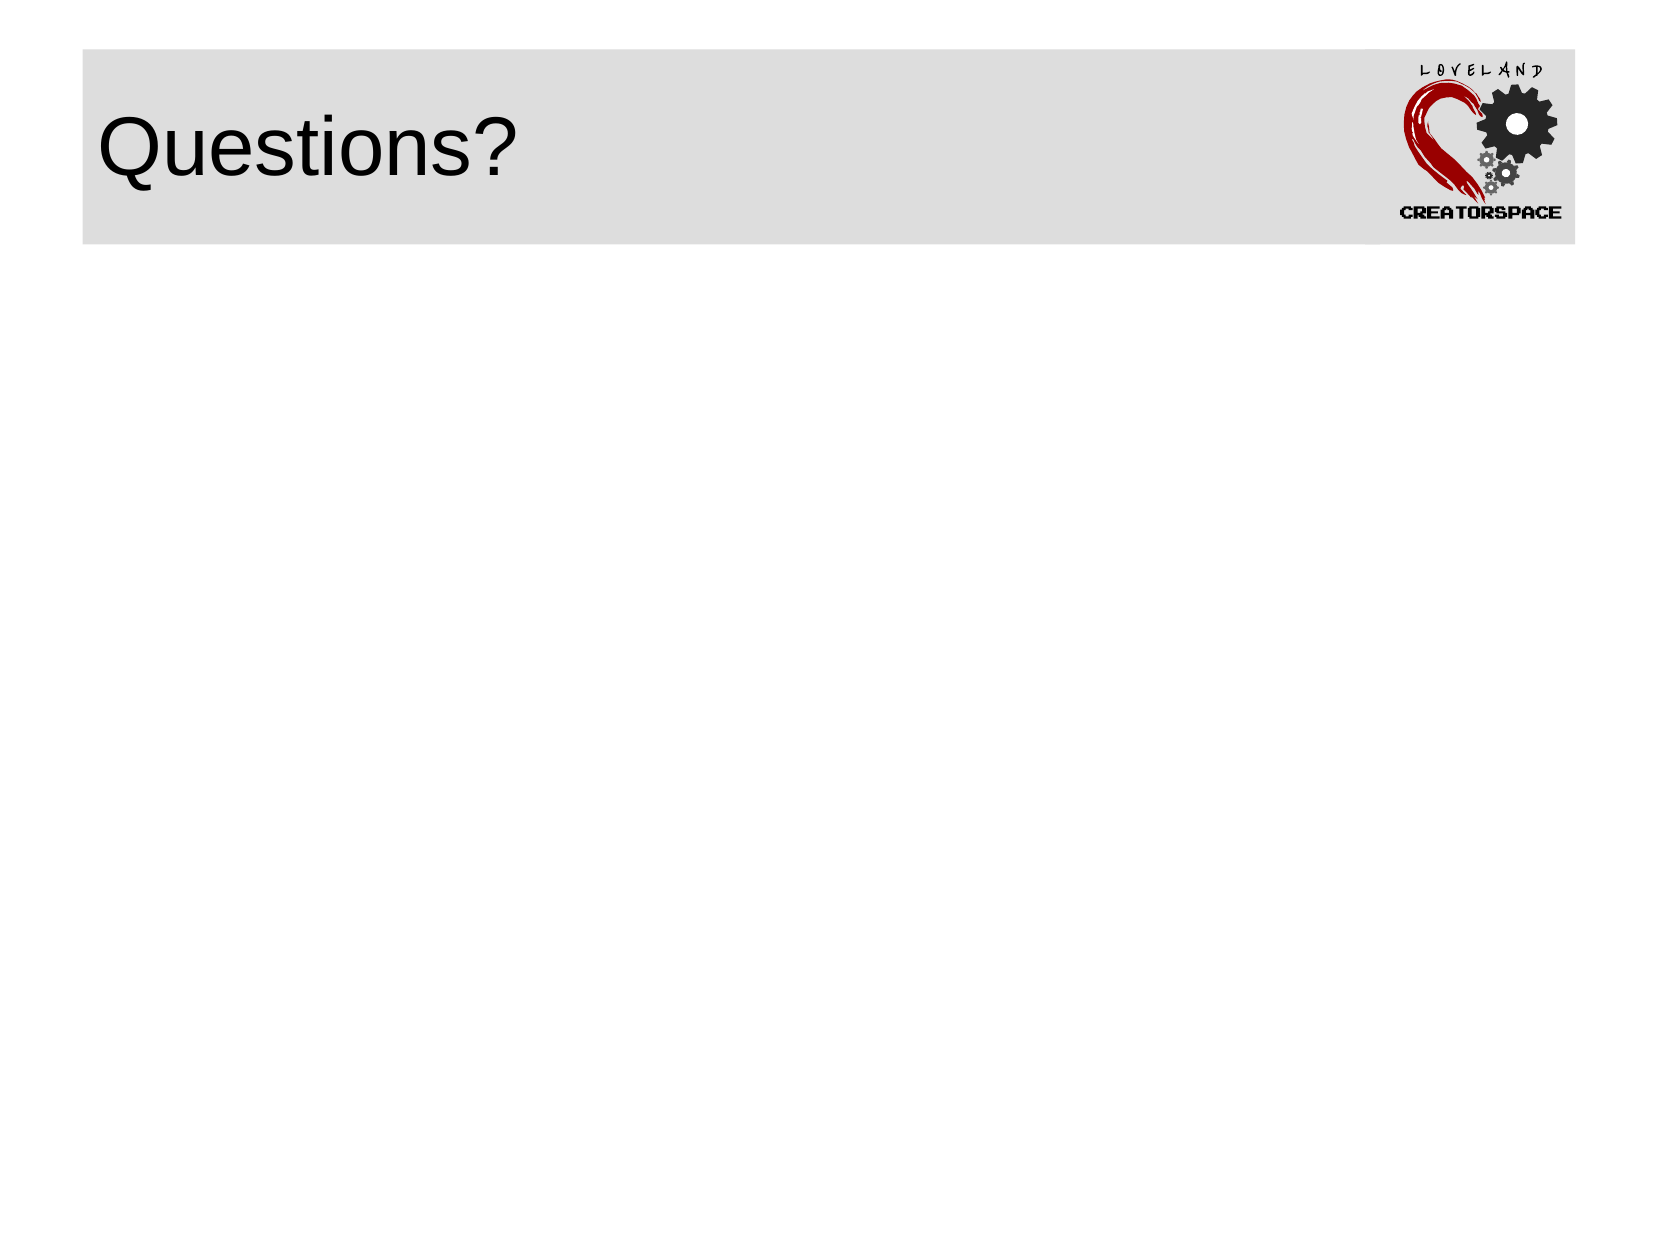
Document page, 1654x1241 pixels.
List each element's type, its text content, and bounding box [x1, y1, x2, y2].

title Questions? [82, 49, 1381, 245]
